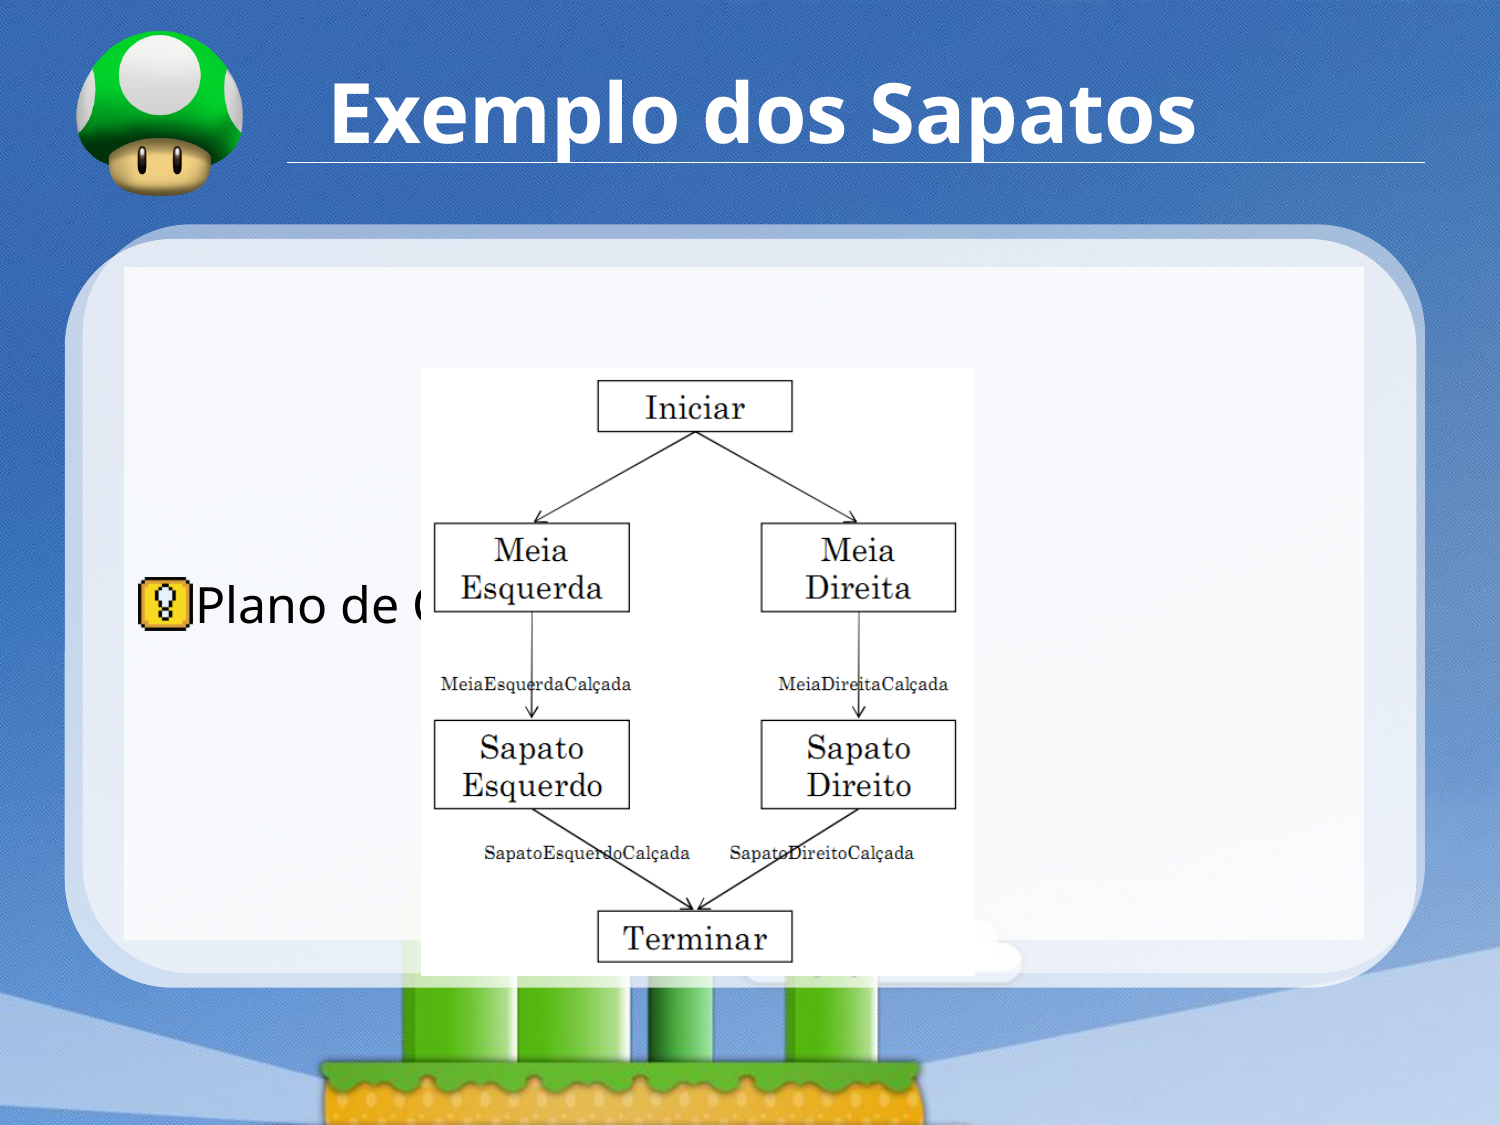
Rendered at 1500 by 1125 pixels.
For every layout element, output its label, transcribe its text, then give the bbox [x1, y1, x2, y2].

title Exemplo dos Sapatos [312, 37, 1425, 183]
picture [0, 0, 1500, 1125]
list Plano de Ordem Parcial [123, 267, 1365, 941]
